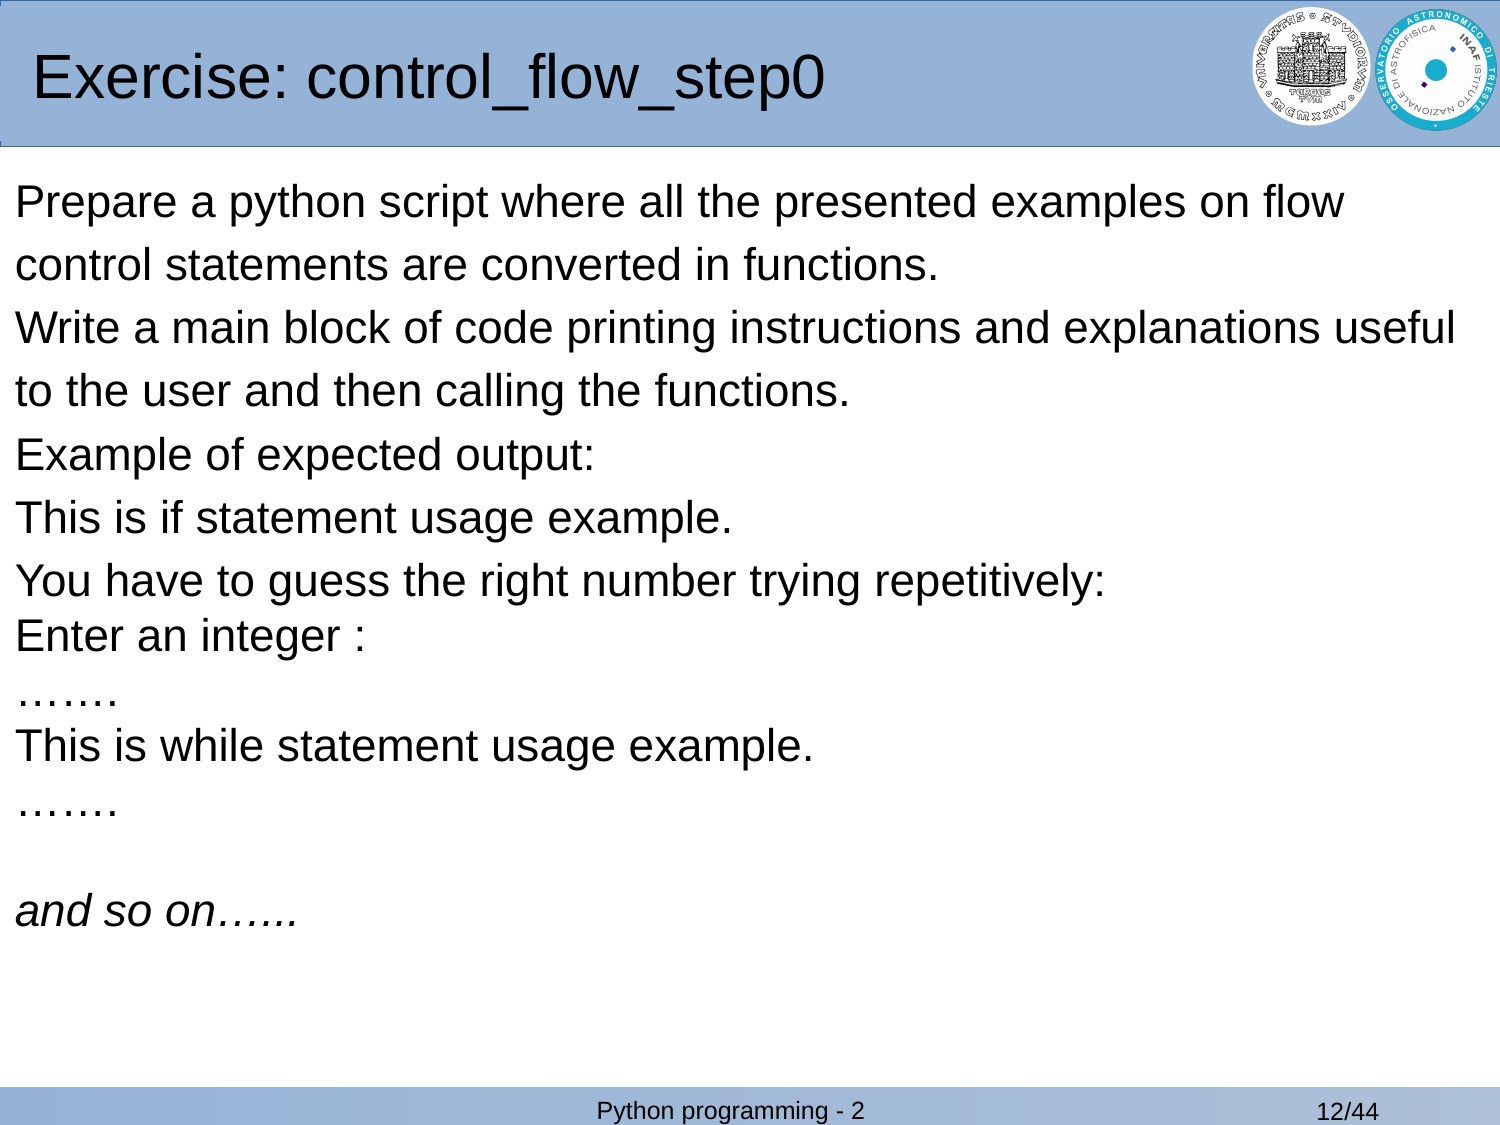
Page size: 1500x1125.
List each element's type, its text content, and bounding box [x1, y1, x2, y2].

list Prepare a python script where all the presented examples on flow control statements are converted in functions. Write a main block of code printing instructions and explanations useful to the user and then calling the functions. Example of expected output: This is if statement usage example. You have to guess the right number trying repetitively: Enter an integer : ……. This is while statement usage example. ……. and so on…... [0, 155, 1500, 1089]
picture [1253, 0, 1500, 155]
text_box Exercise: control_flow_step0 [0, 5, 1253, 141]
